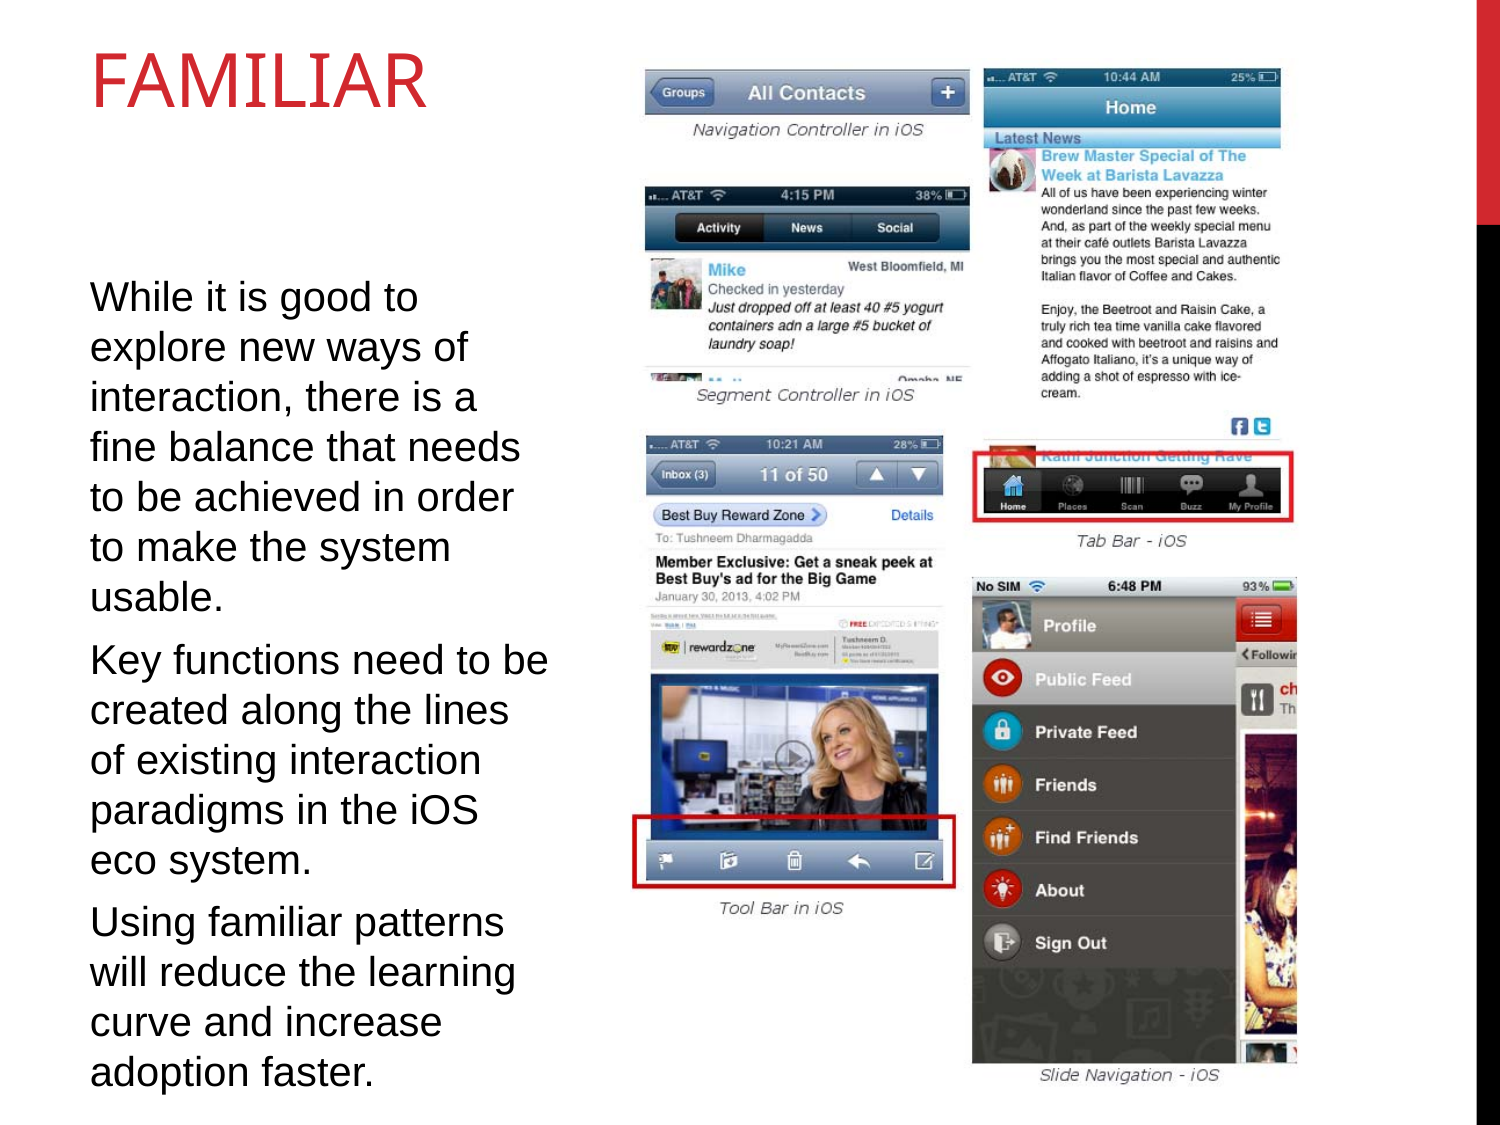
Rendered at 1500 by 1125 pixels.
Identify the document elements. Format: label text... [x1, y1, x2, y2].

picture [630, 58, 1304, 1090]
title FAMILIAR [75, 25, 1025, 250]
list While it is good to explore new ways of interaction, there is a fine balance that needs to be achieved in order to make the system usable. Key functions need to be created along the lines of existing interaction paradigms in the iOS eco system. Using familiar patterns will reduce the learning curve and increase adoption faster. [75, 262, 569, 998]
